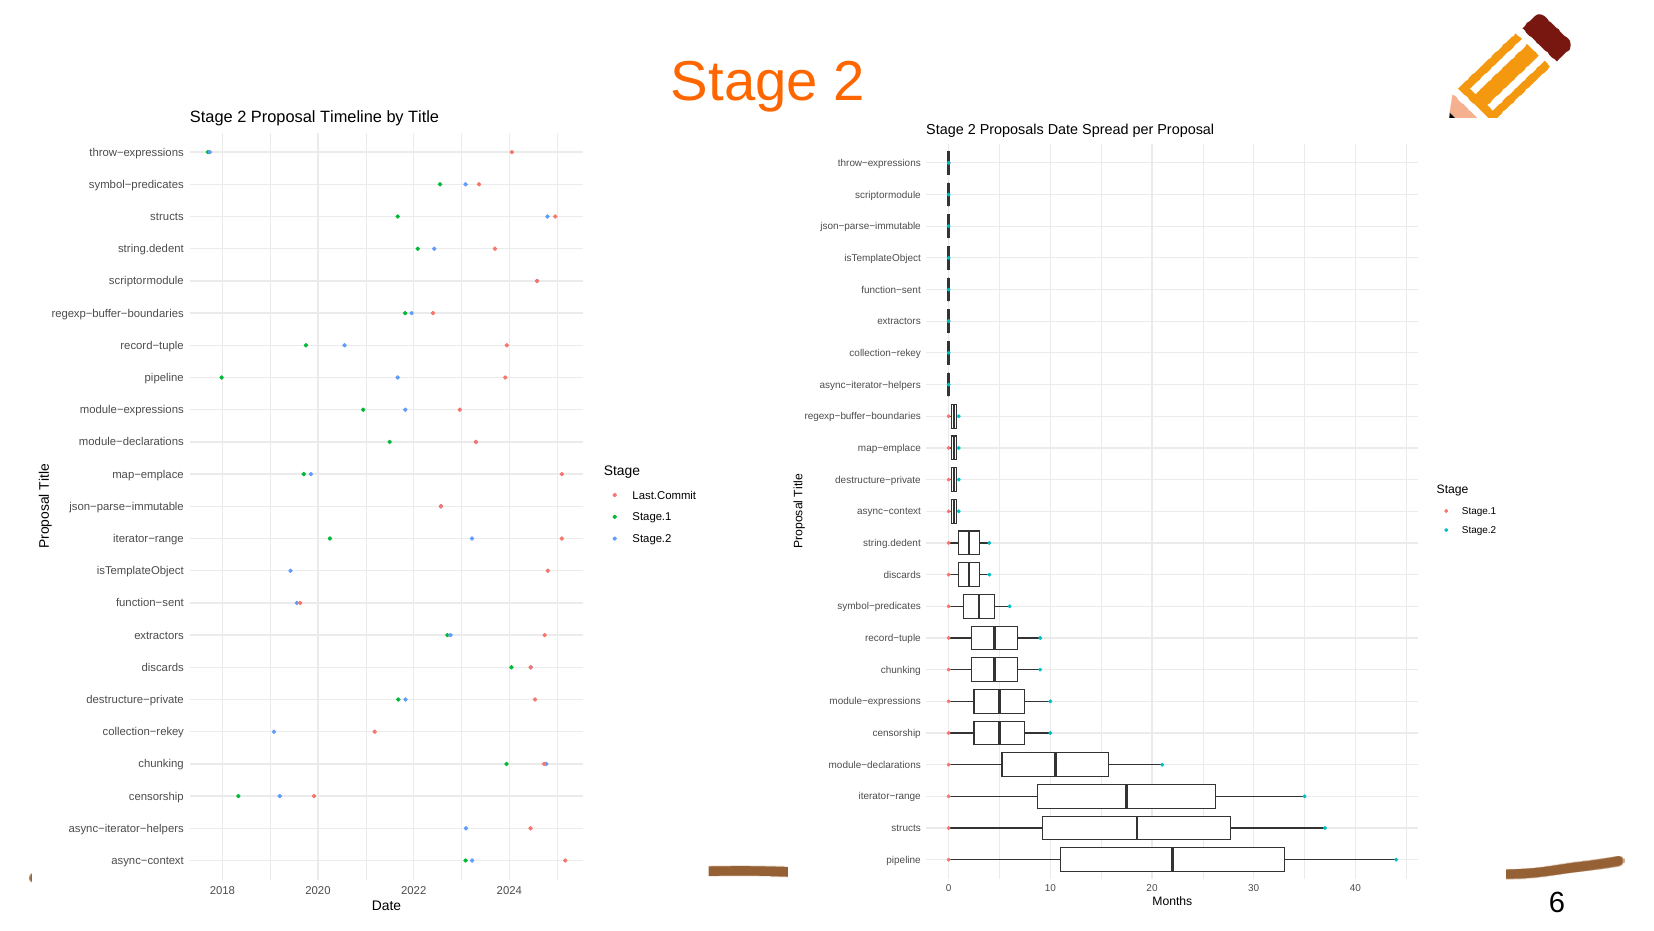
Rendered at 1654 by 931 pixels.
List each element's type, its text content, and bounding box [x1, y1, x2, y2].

title Stage 2 [88, 29, 1447, 133]
picture [29, 14, 1625, 922]
